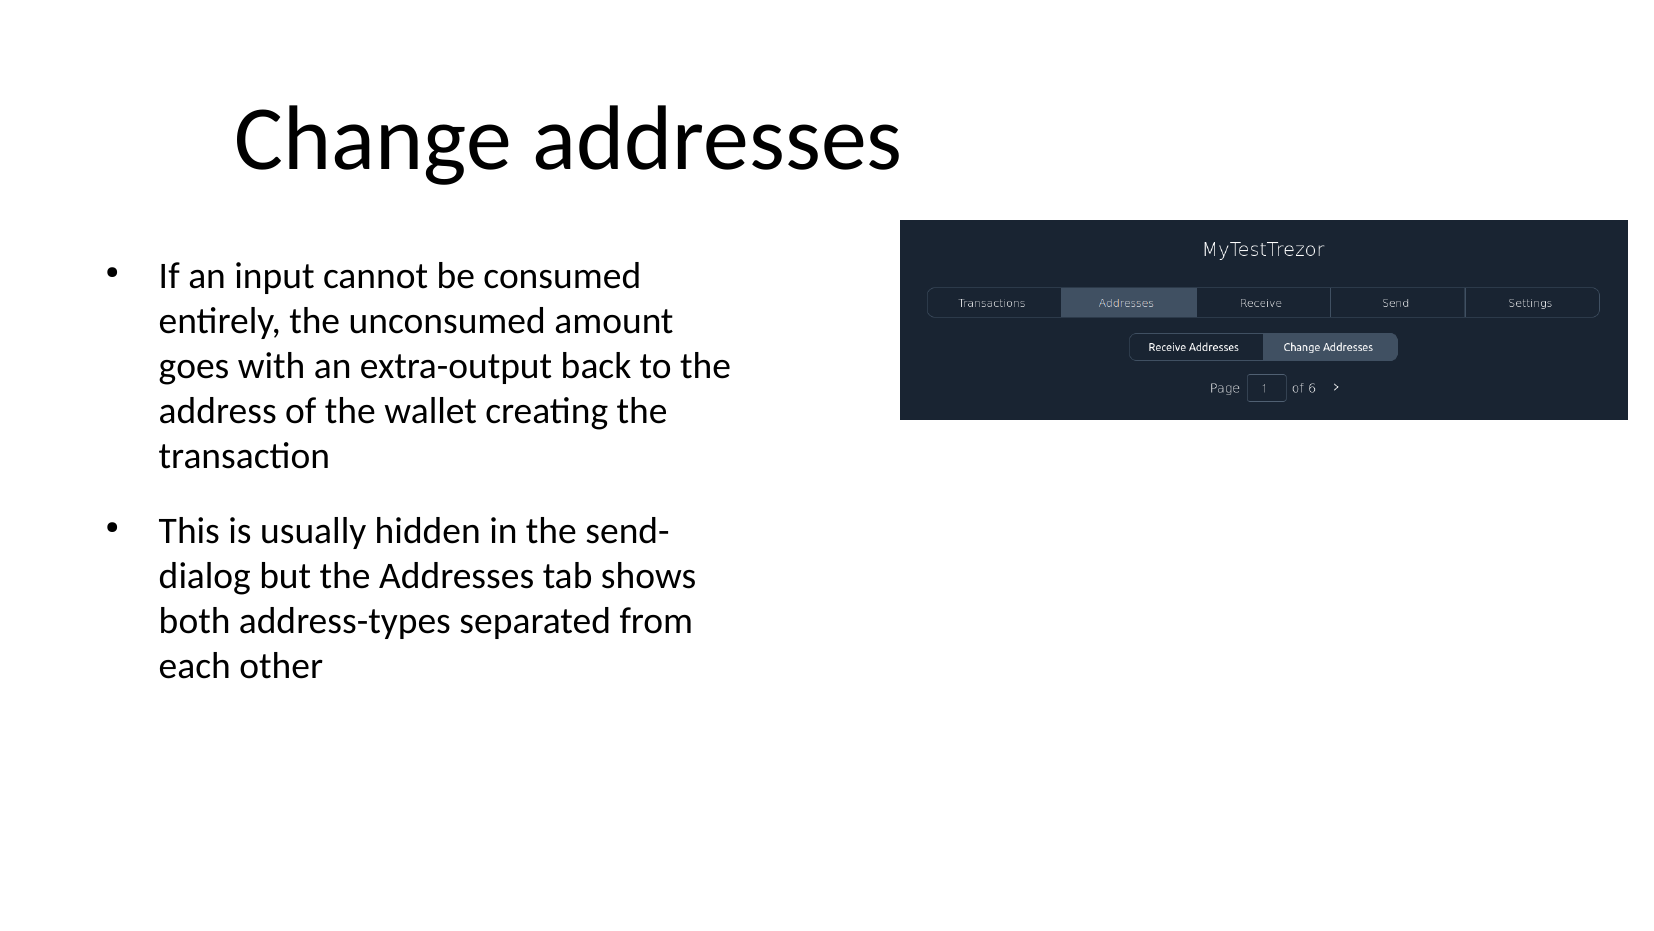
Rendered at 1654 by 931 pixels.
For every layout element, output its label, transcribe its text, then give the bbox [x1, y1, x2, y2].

title Change addresses [90, 33, 1410, 234]
list If an input cannot be consumed entirely, the unconsumed amount goes with an extra-output back to the address of the wallet creating the transaction This is usually hidden in the send-dialog but the Addresses tab shows both address-types separated from each other [87, 251, 735, 931]
picture [900, 220, 1628, 421]
